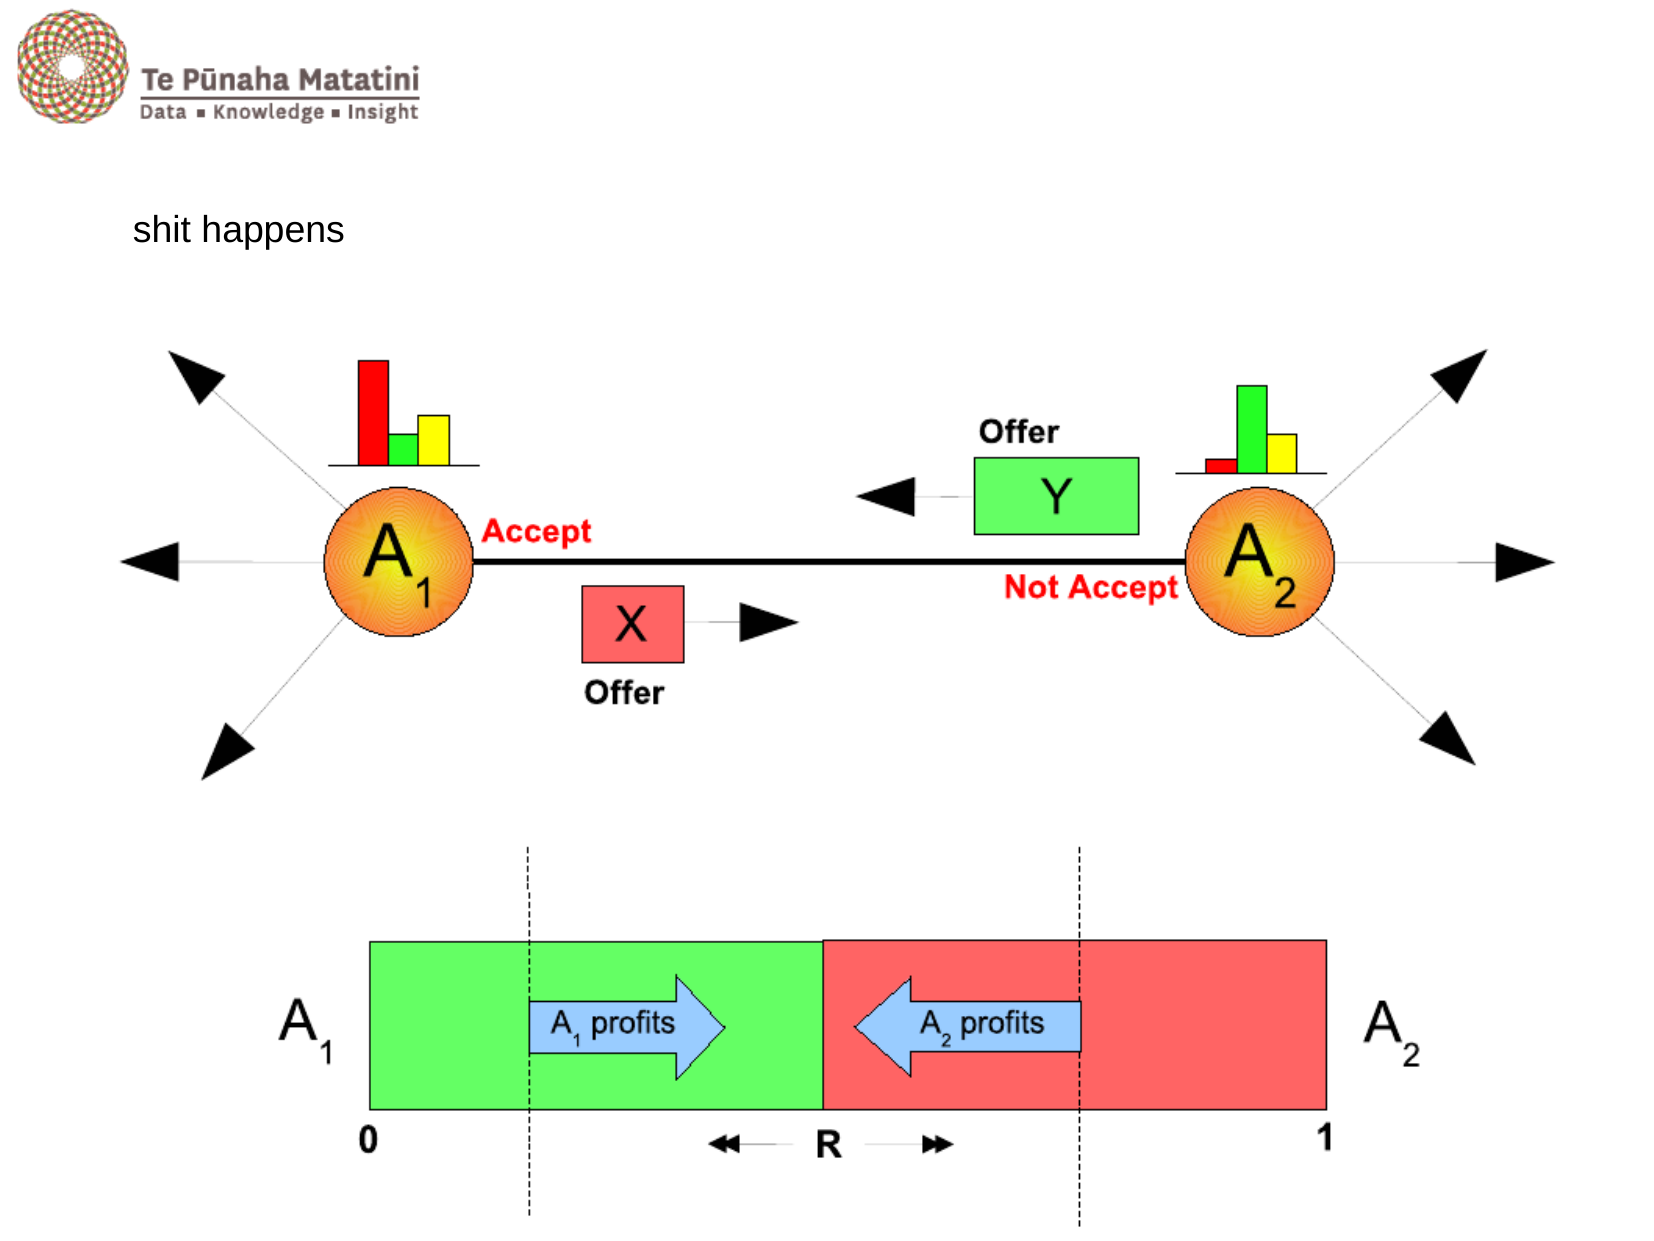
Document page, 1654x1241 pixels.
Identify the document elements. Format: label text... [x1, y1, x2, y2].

picture [17, 0, 455, 148]
picture [83, 279, 1590, 1241]
text_box shit happens [118, 200, 1501, 279]
